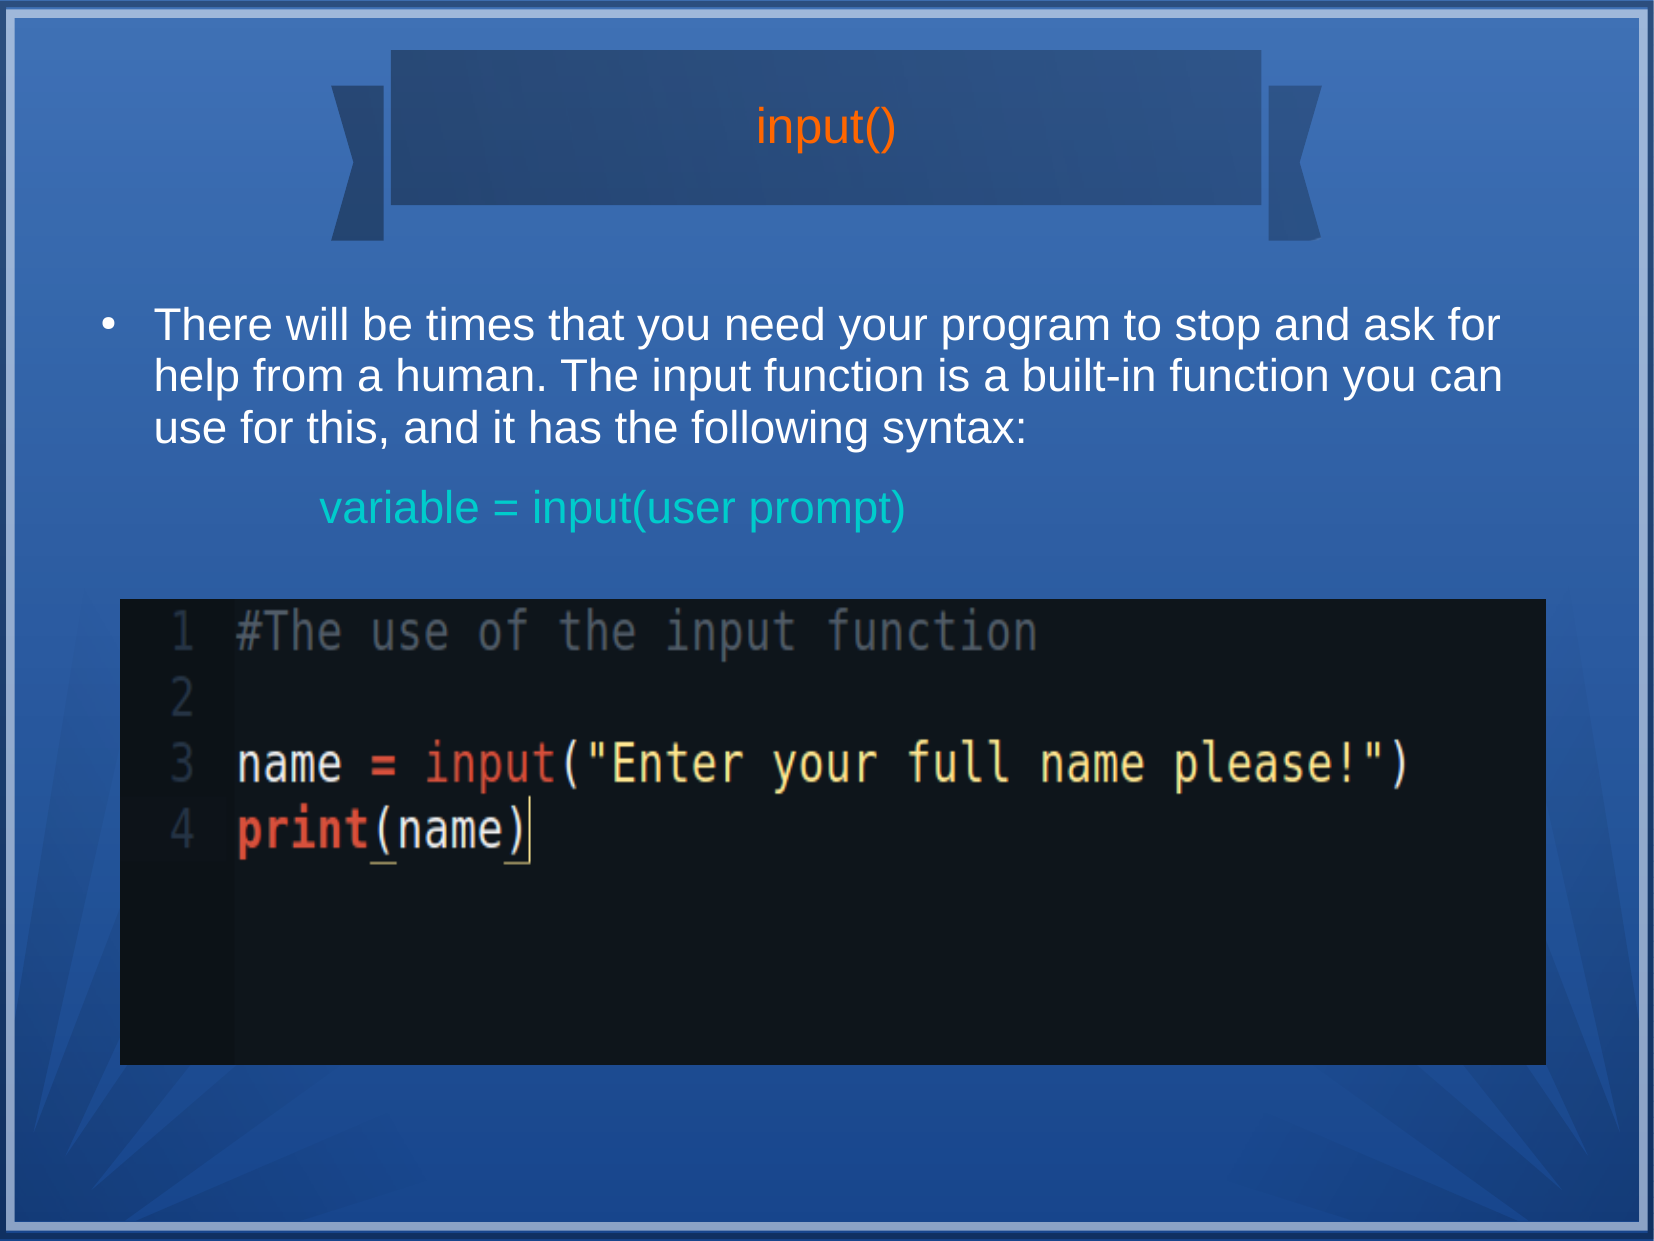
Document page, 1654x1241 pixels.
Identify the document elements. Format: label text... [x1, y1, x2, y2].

list There will be times that you need your program to stop and ask for help from a human. The input function is a built-in function you can use for this, and it has the following syntax: variable = input(user prompt) [82, 299, 1571, 1241]
title input() [389, 47, 1264, 205]
picture [120, 599, 1546, 1066]
